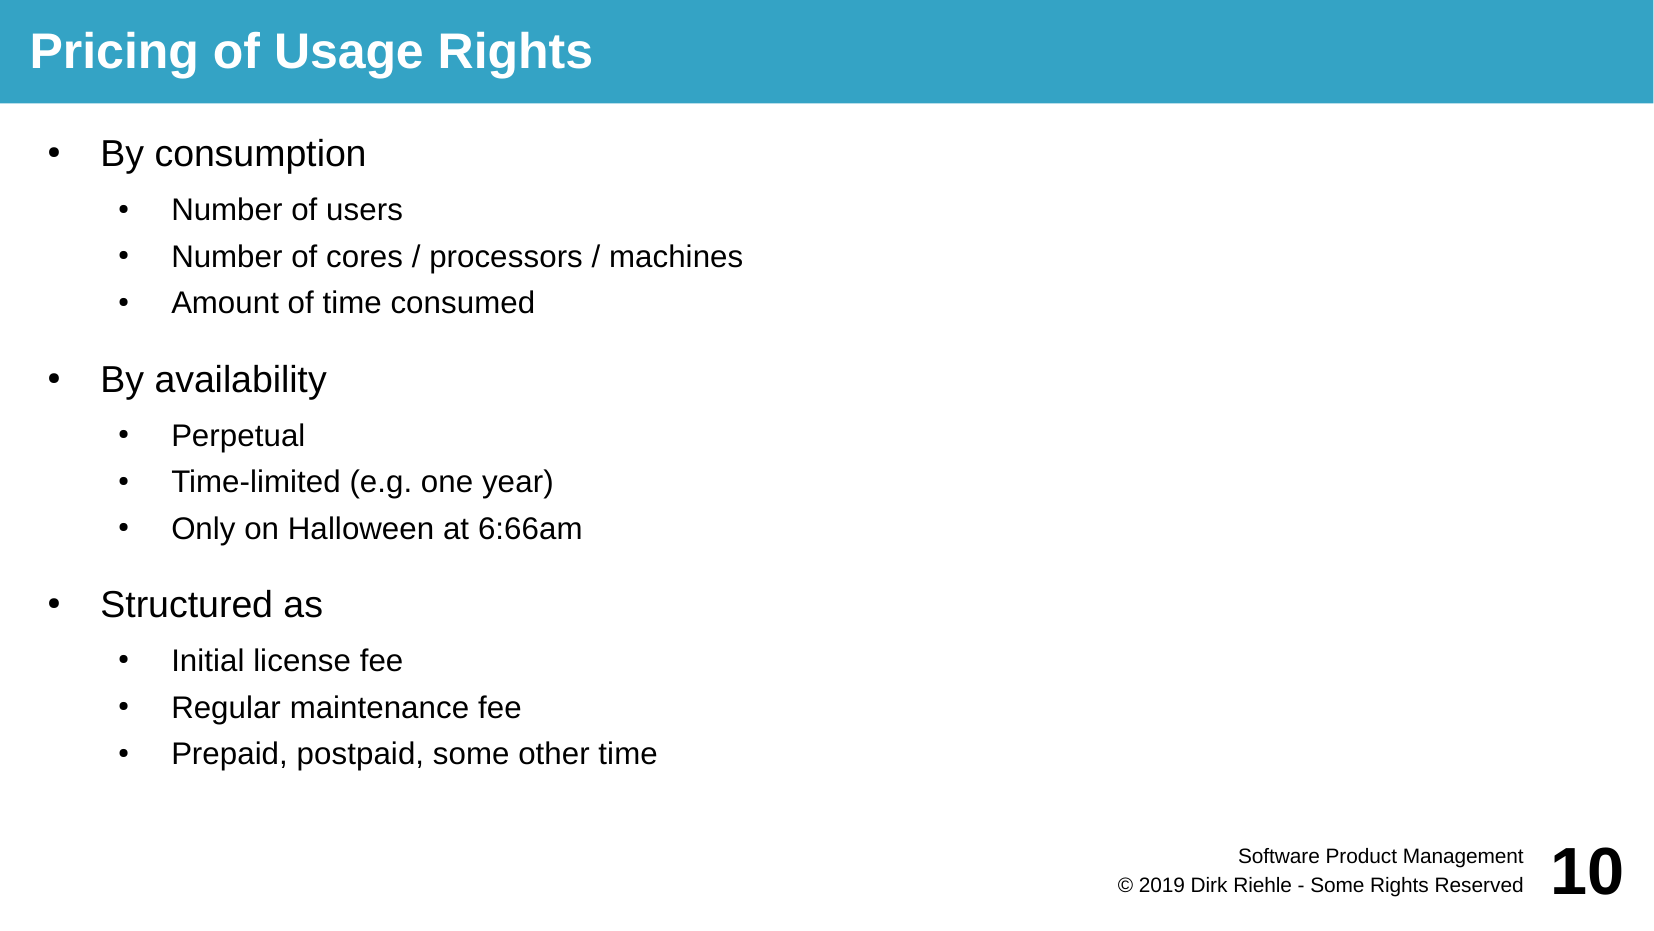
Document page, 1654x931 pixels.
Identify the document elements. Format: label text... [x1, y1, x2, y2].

title Pricing of Usage Rights [0, 0, 1654, 104]
list By consumption Number of users Number of cores / processors / machines Amount of time consumed By availability Perpetual Time-limited (e.g. one year) Only on Halloween at 6:66am Structured as Initial license fee Regular maintenance fee Prepaid, postpaid, some other time [29, 132, 1625, 813]
